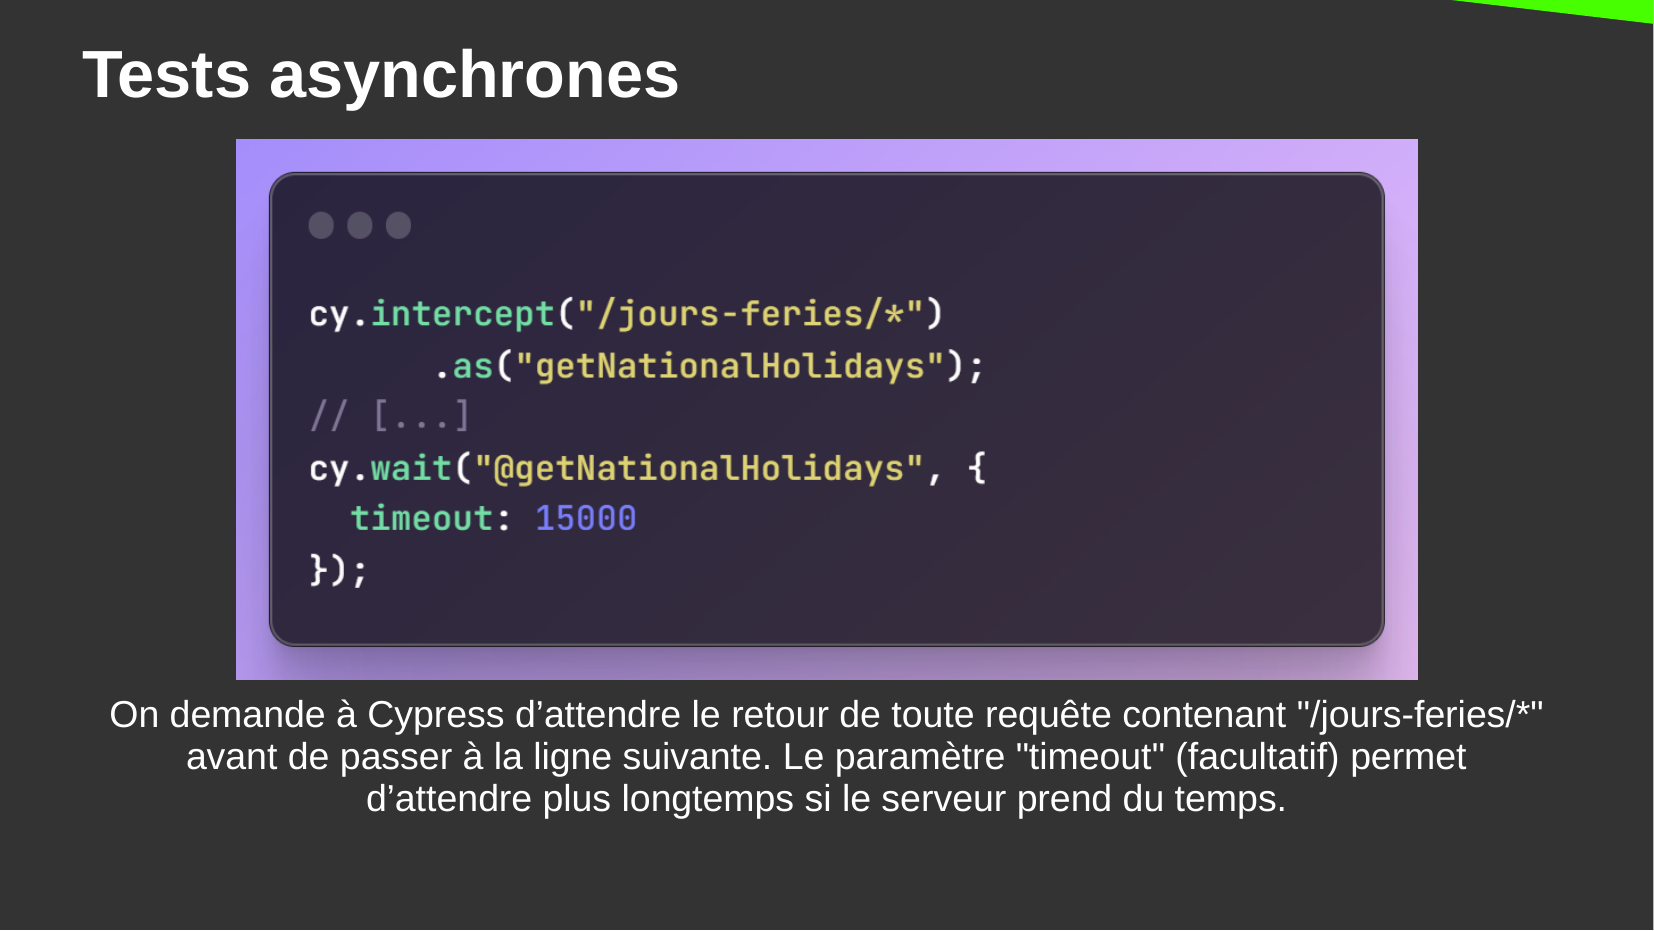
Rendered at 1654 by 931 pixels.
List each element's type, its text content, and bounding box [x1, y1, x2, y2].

picture [236, 139, 1418, 680]
title Tests asynchrones [82, 37, 1571, 112]
text_box [1451, 0, 1654, 24]
text_box On demande à Cypress d’attendre le retour de toute requête contenant "/jours-feries/*" avant de passer à la ligne suivante. Le paramètre "timeout" (facultatif) permet d’attendre plus longtemps si le serveur prend du temps. [94, 685, 1560, 827]
